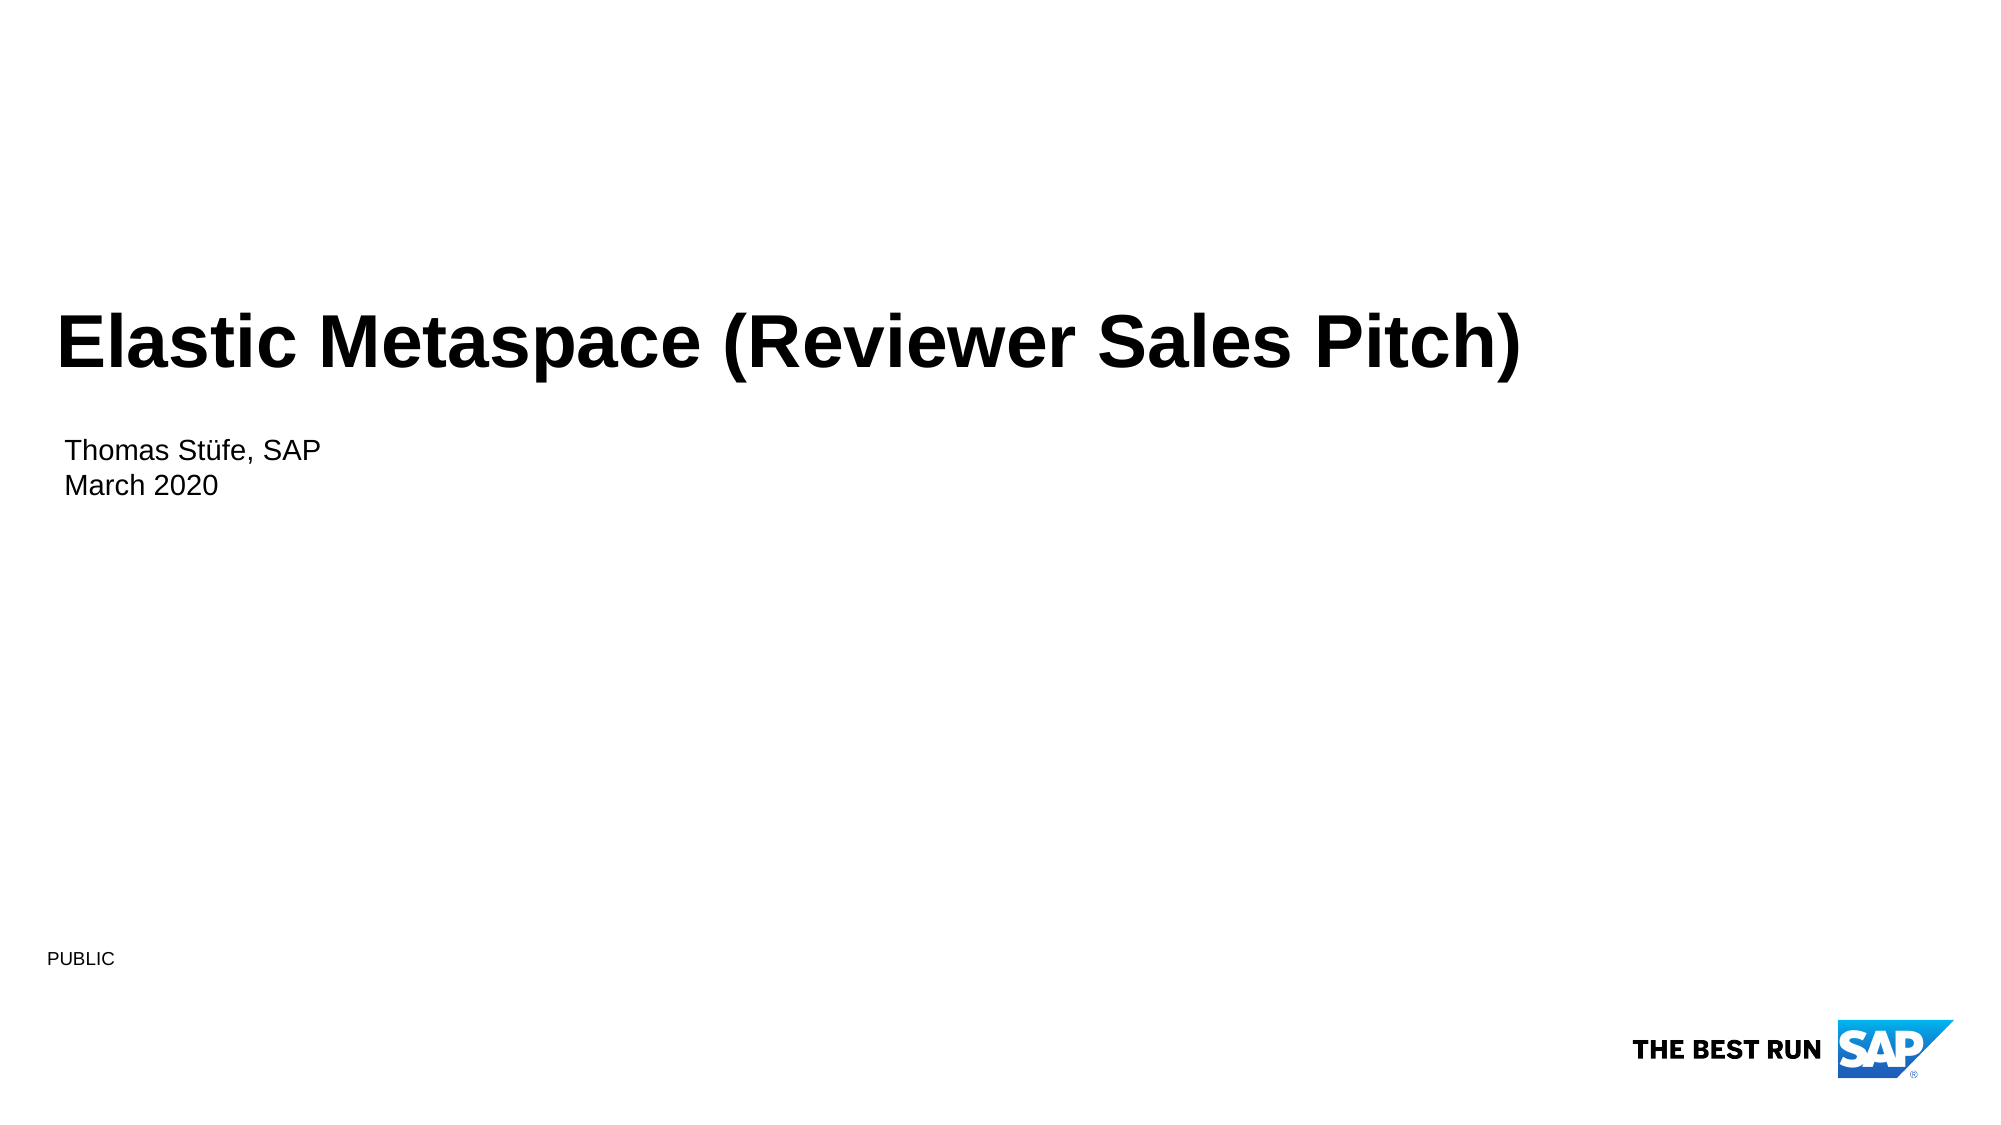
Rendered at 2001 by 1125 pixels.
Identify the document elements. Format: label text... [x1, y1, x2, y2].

picture [1632, 1019, 1955, 1079]
title Elastic Metaspace (Reviewer Sales Pitch) [56, 302, 1845, 467]
subtitle Thomas Stüfe, SAP March 2020 [64, 431, 1853, 502]
